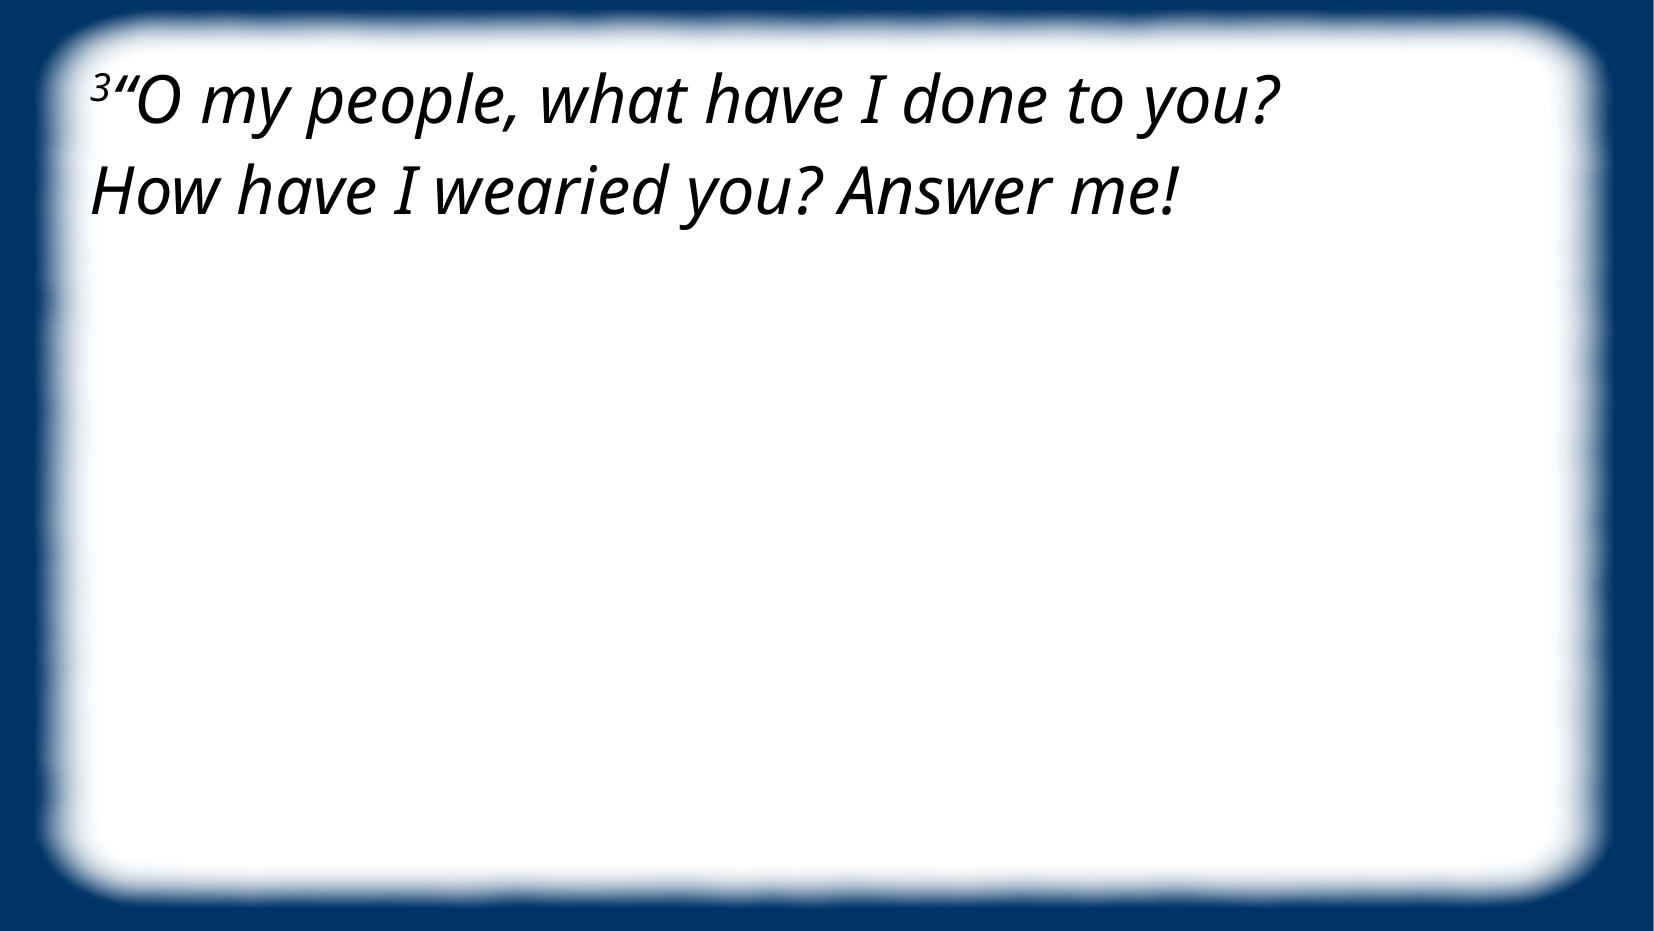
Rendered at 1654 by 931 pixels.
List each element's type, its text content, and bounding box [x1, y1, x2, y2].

picture [0, 0, 1654, 931]
text_box 3“O my people, what have I done to you? How have I wearied you? Answer me! [75, 45, 1576, 238]
